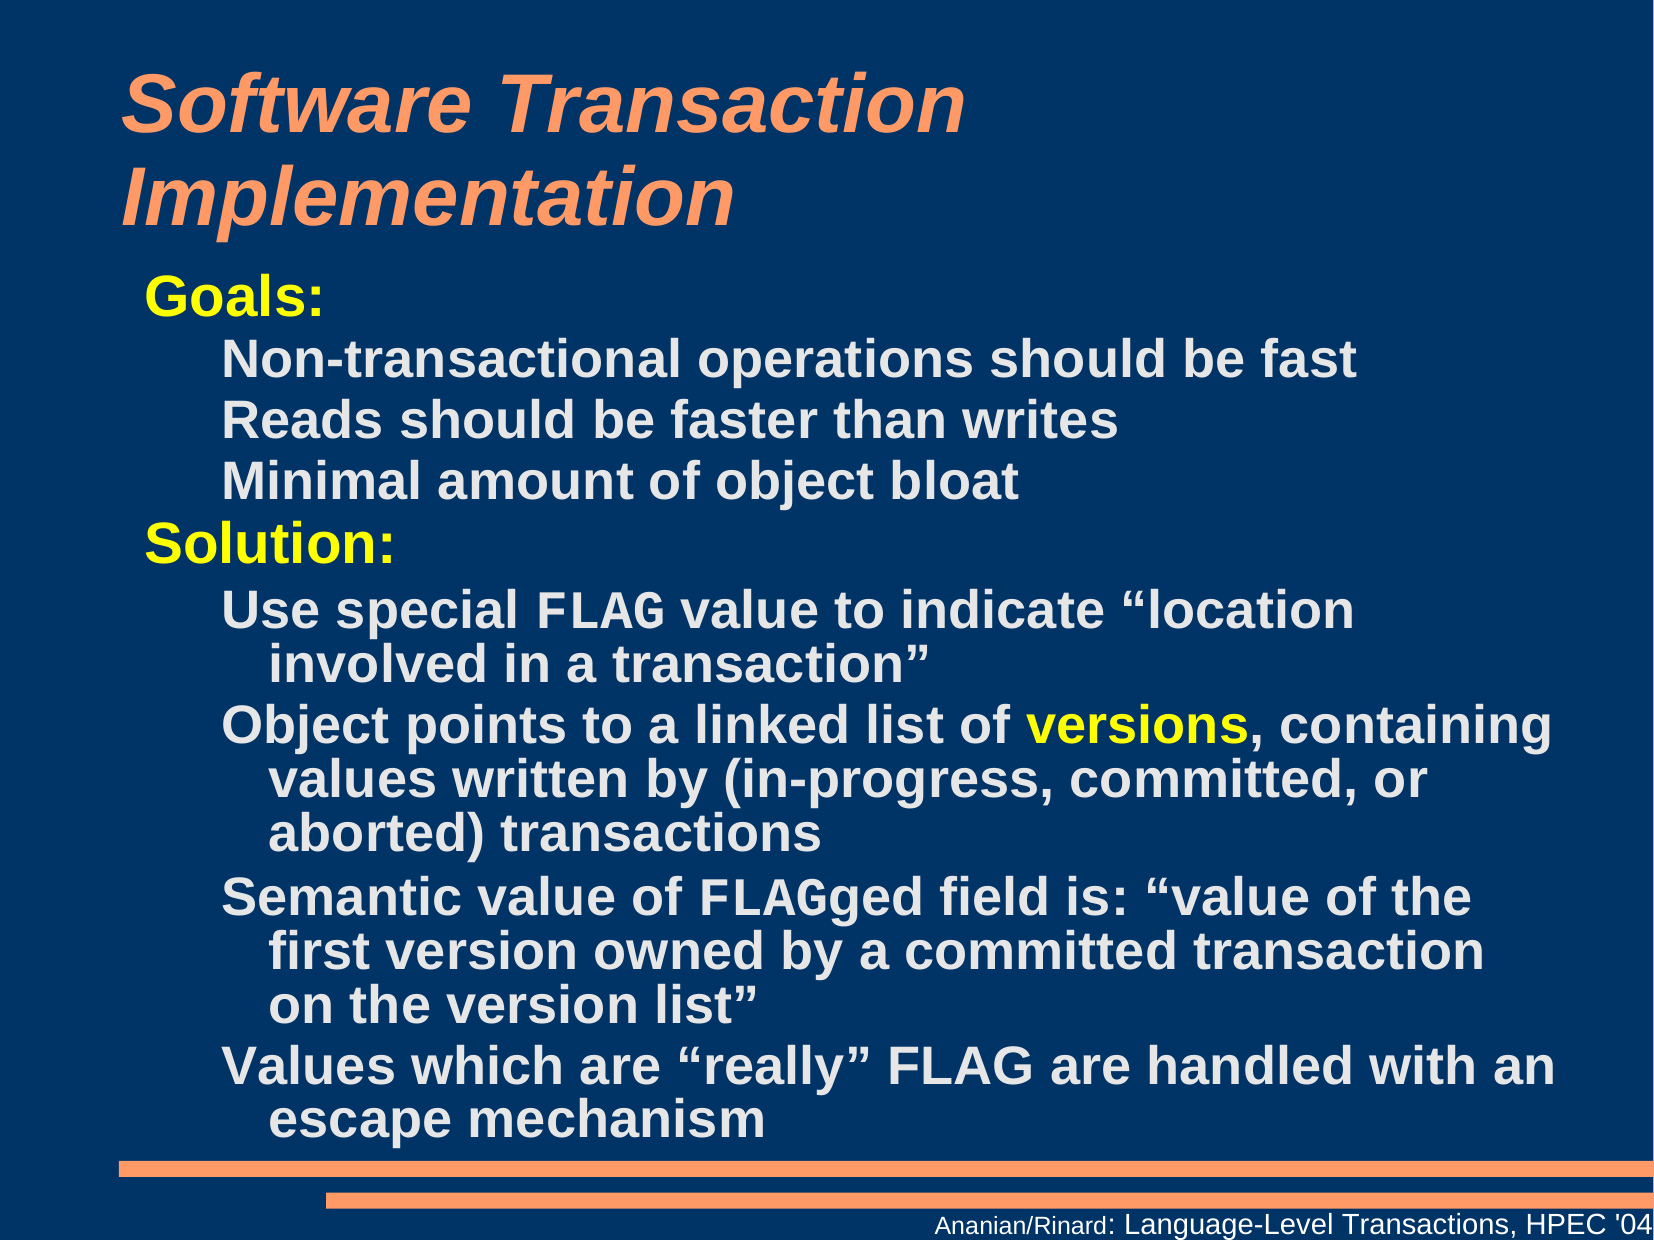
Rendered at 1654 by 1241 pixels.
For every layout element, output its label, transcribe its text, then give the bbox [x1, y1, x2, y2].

list Goals: Non-transactional operations should be fast Reads should be faster than writes Minimal amount of object bloat Solution: Use special FLAG value to indicate “location involved in a transaction” Object points to a linked list of versions, containing values written by (in-progress, committed, or aborted) transactions Semantic value of FLAGged field is: “value of the first version owned by a committed transaction on the version list” Values which are “really” FLAG are handled with an escape mechanism [126, 270, 1566, 1157]
title Software Transaction Implementation [121, 46, 1534, 254]
